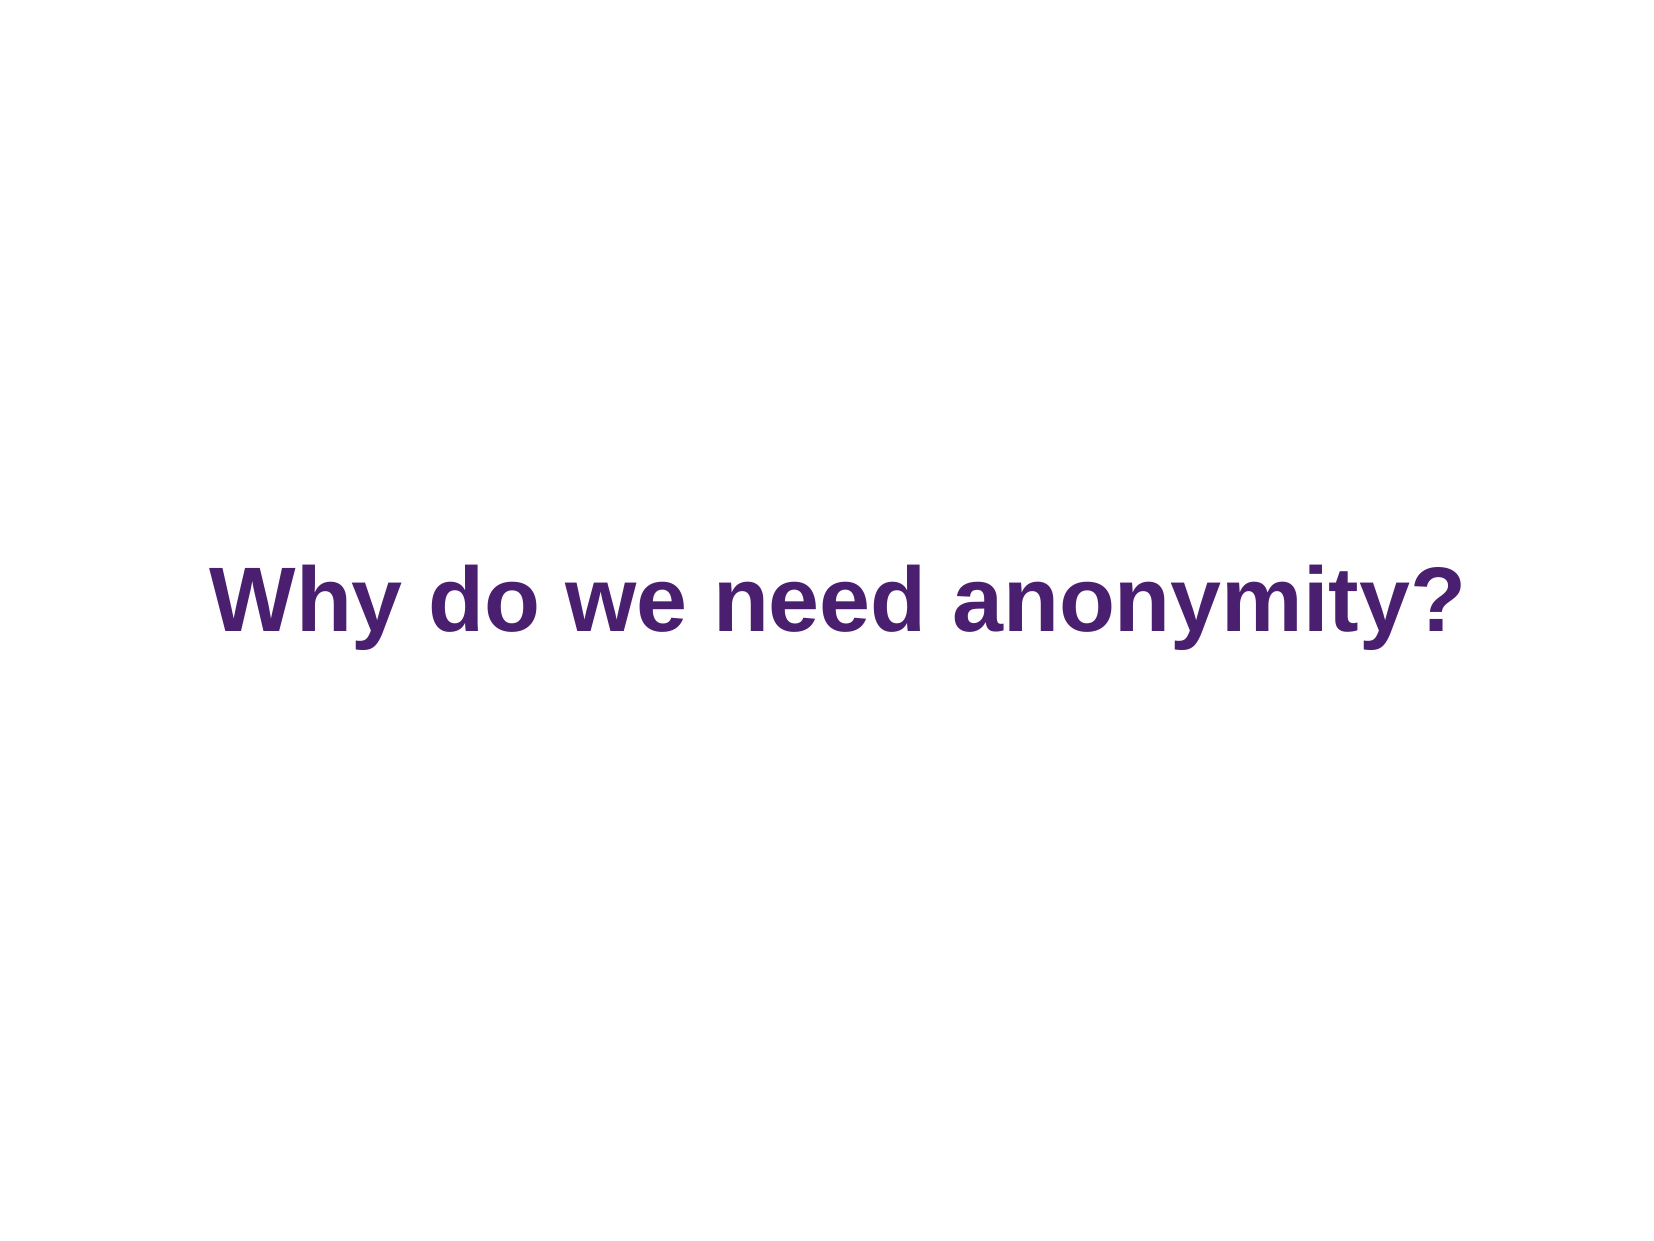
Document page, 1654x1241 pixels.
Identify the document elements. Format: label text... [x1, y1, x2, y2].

title Why do we need anonymity? [94, 496, 1583, 704]
